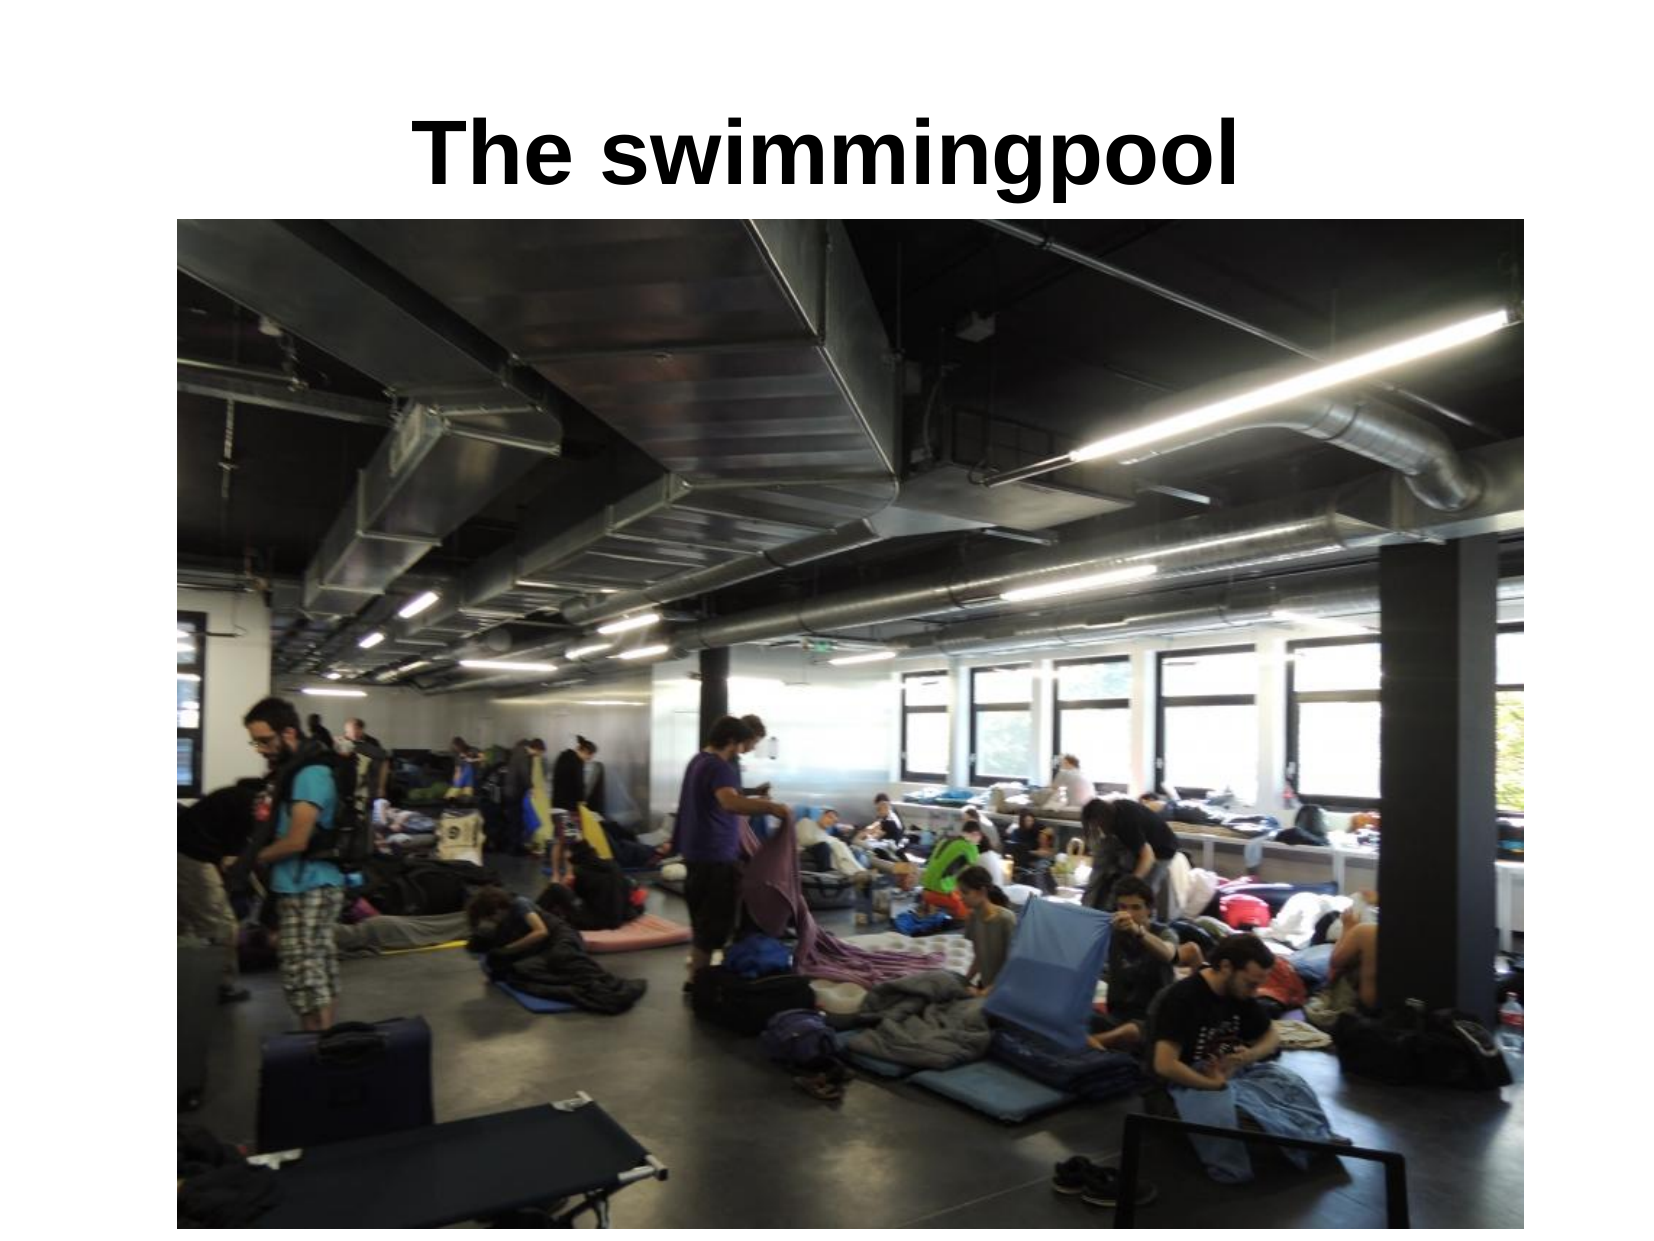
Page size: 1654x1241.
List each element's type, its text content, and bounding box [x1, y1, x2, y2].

picture [177, 219, 1524, 1229]
title The swimmingpool [82, 49, 1571, 257]
